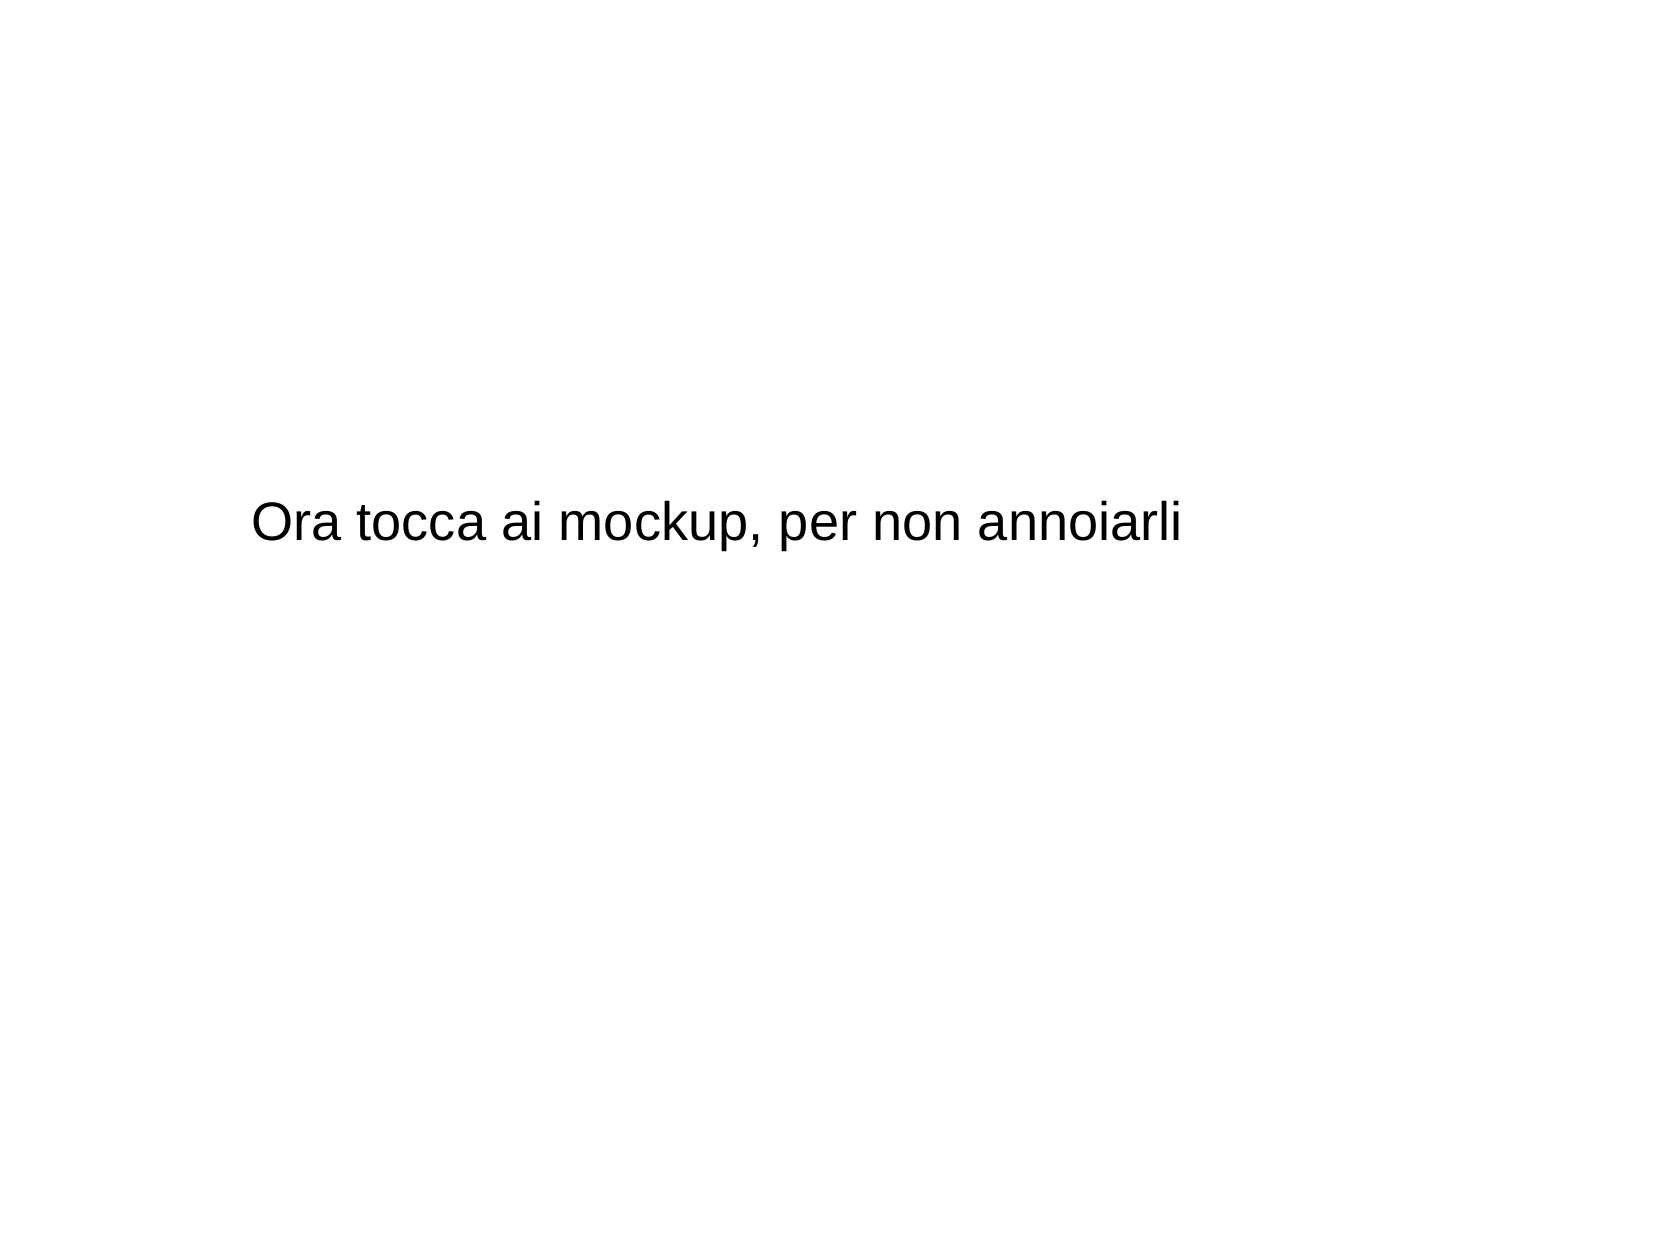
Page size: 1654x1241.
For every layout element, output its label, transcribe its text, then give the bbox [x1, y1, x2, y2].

text_box Ora tocca ai mockup, per non annoiarli [236, 484, 1453, 560]
